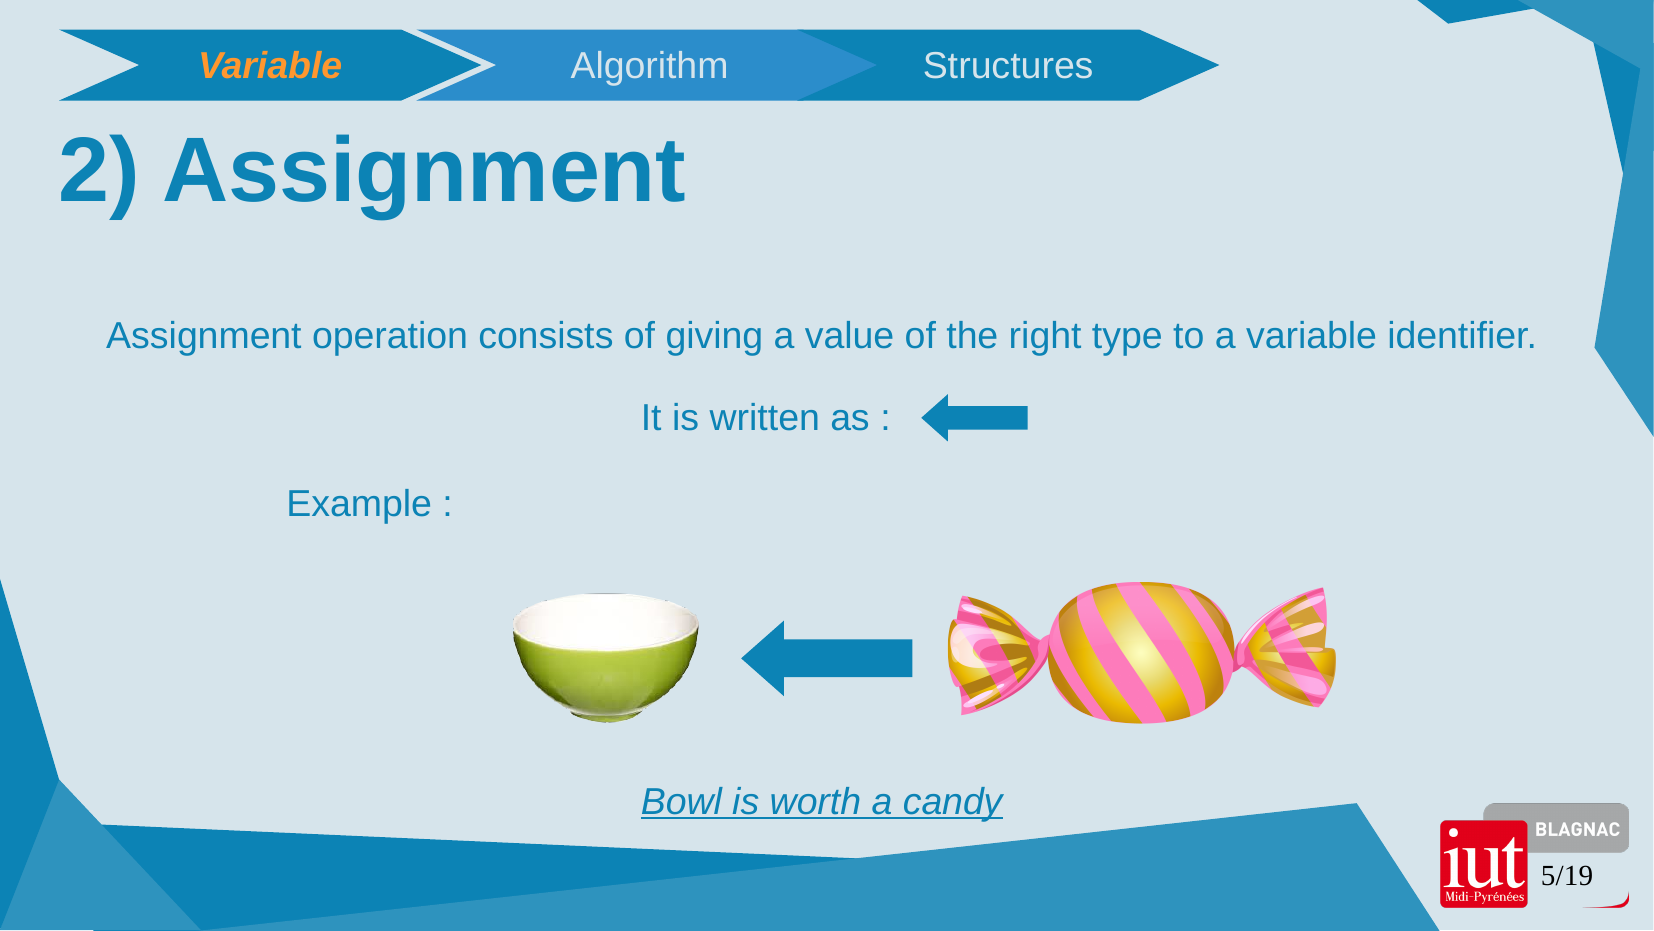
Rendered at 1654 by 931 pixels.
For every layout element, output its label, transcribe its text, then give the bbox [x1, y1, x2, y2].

text_box [741, 620, 913, 697]
picture [507, 560, 703, 756]
text_box Assignment operation consists of giving a value of the right type to a variable identifier. [91, 307, 1563, 364]
text_box Algorithm [416, 29, 875, 101]
text_box It is written as : [625, 389, 910, 447]
picture [1440, 803, 1629, 908]
title 2) Assignment [59, 118, 1548, 221]
picture [944, 575, 1345, 742]
text_box Structures [797, 29, 1220, 101]
text_box Example : [271, 474, 473, 532]
text_box Variable [59, 29, 482, 101]
text_box [921, 394, 1028, 442]
text_box Bowl is worth a candy [625, 773, 1028, 831]
